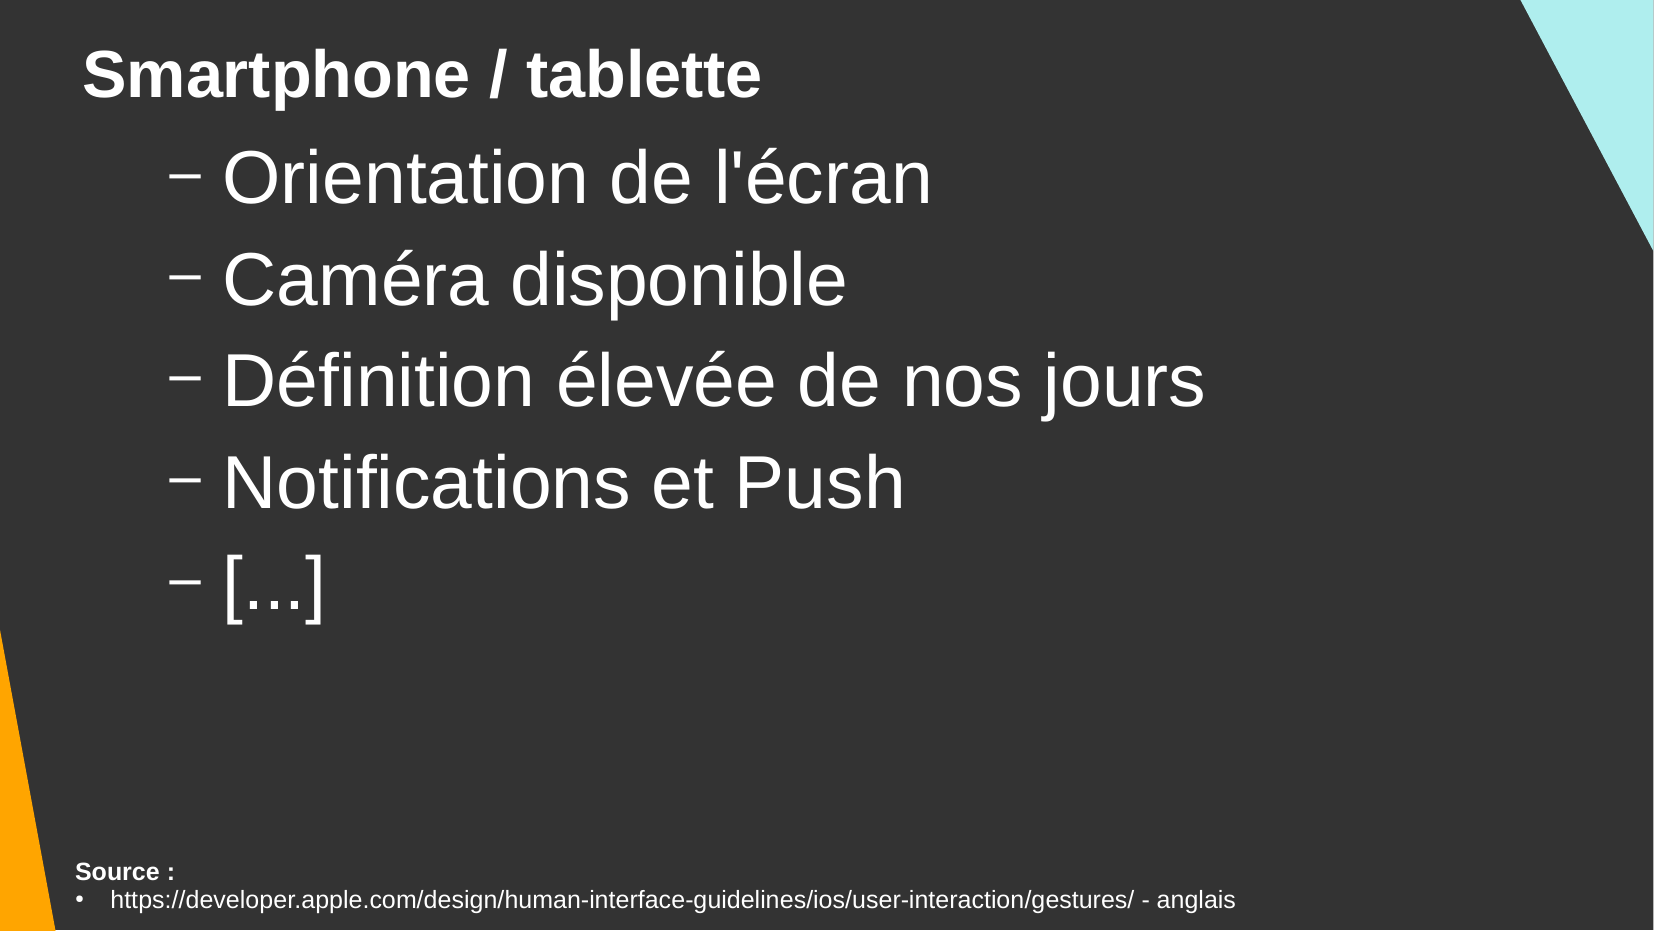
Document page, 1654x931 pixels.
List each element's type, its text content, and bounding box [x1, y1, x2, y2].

text_box [0, 629, 56, 931]
text_box Source : https://developer.apple.com/design/human-interface-guidelines/ios/user-interaction/gestures/ - anglais [60, 850, 1546, 931]
text_box [1520, 0, 1654, 253]
list Orientation de l'écran Caméra disponible Définition élevée de nos jours Notifications et Push [...] [80, 135, 1605, 842]
title Smartphone / tablette [82, 37, 1571, 114]
